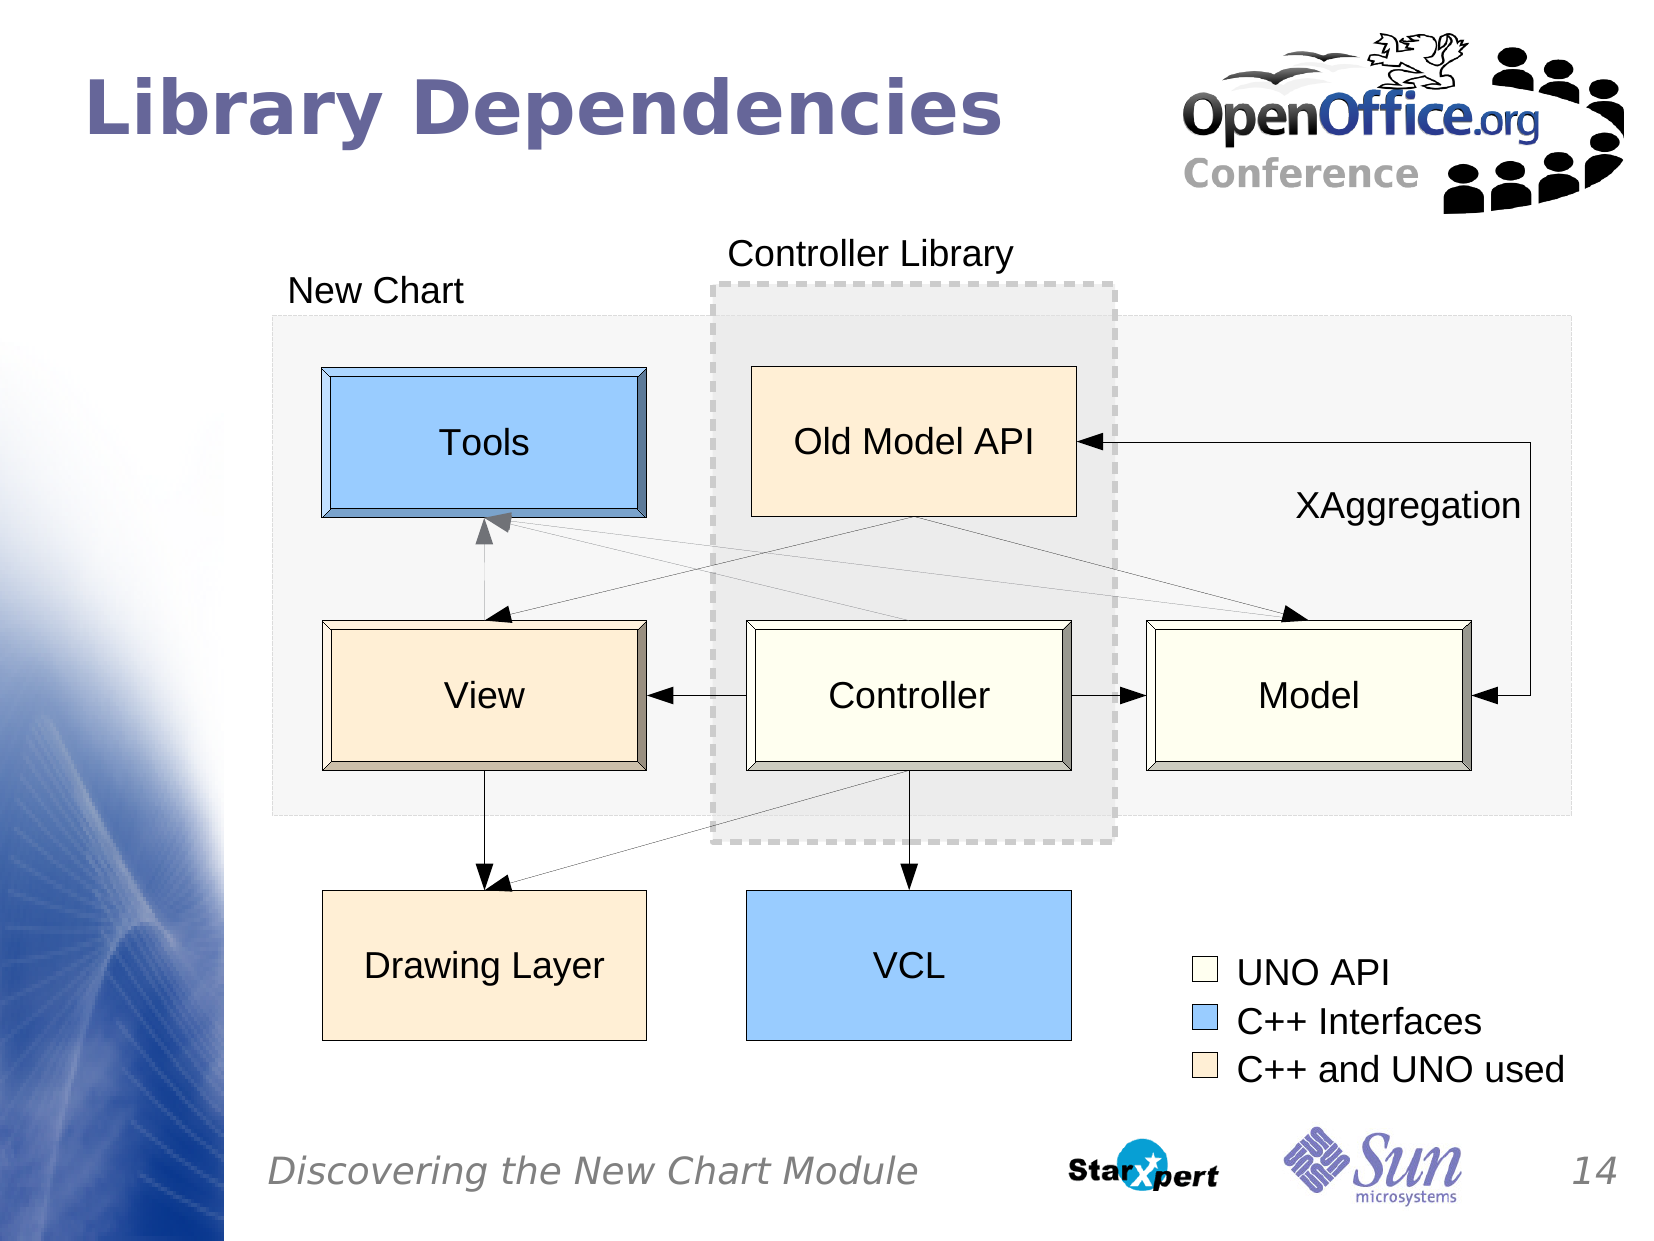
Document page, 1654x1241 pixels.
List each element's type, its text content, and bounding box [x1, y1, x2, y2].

text_box [701, 553, 1281, 695]
text_box Model [1156, 630, 1462, 761]
text_box C++ Interfaces [1221, 992, 1498, 1041]
text_box [272, 284, 1572, 842]
text_box View [332, 630, 637, 761]
picture [1123, 1167, 1128, 1179]
picture [1057, 1134, 1227, 1191]
text_box Controller Library [712, 225, 1029, 282]
text_box Tools [331, 377, 637, 508]
text_box [1192, 1004, 1218, 1030]
text_box VCL [746, 890, 1072, 1041]
text_box Drawing Layer [322, 890, 647, 1041]
text_box [485, 519, 692, 619]
text_box New Chart [272, 262, 479, 319]
text_box [712, 771, 909, 842]
text_box Controller [756, 630, 1062, 761]
text_box Old Model API [751, 366, 1077, 517]
text_box [511, 522, 759, 568]
text_box [1192, 956, 1218, 982]
text_box [485, 696, 903, 825]
picture [1183, 33, 1624, 214]
text_box [921, 443, 1530, 695]
text_box UNO API [1221, 944, 1406, 992]
text_box [1192, 1052, 1218, 1078]
text_box [769, 517, 1283, 616]
picture [1282, 1099, 1462, 1220]
picture [1132, 1155, 1160, 1186]
text_box [511, 570, 902, 695]
picture [0, 0, 224, 1241]
title Library Dependencies [24, 51, 1163, 165]
text_box C++ and UNO used [1221, 1041, 1581, 1099]
